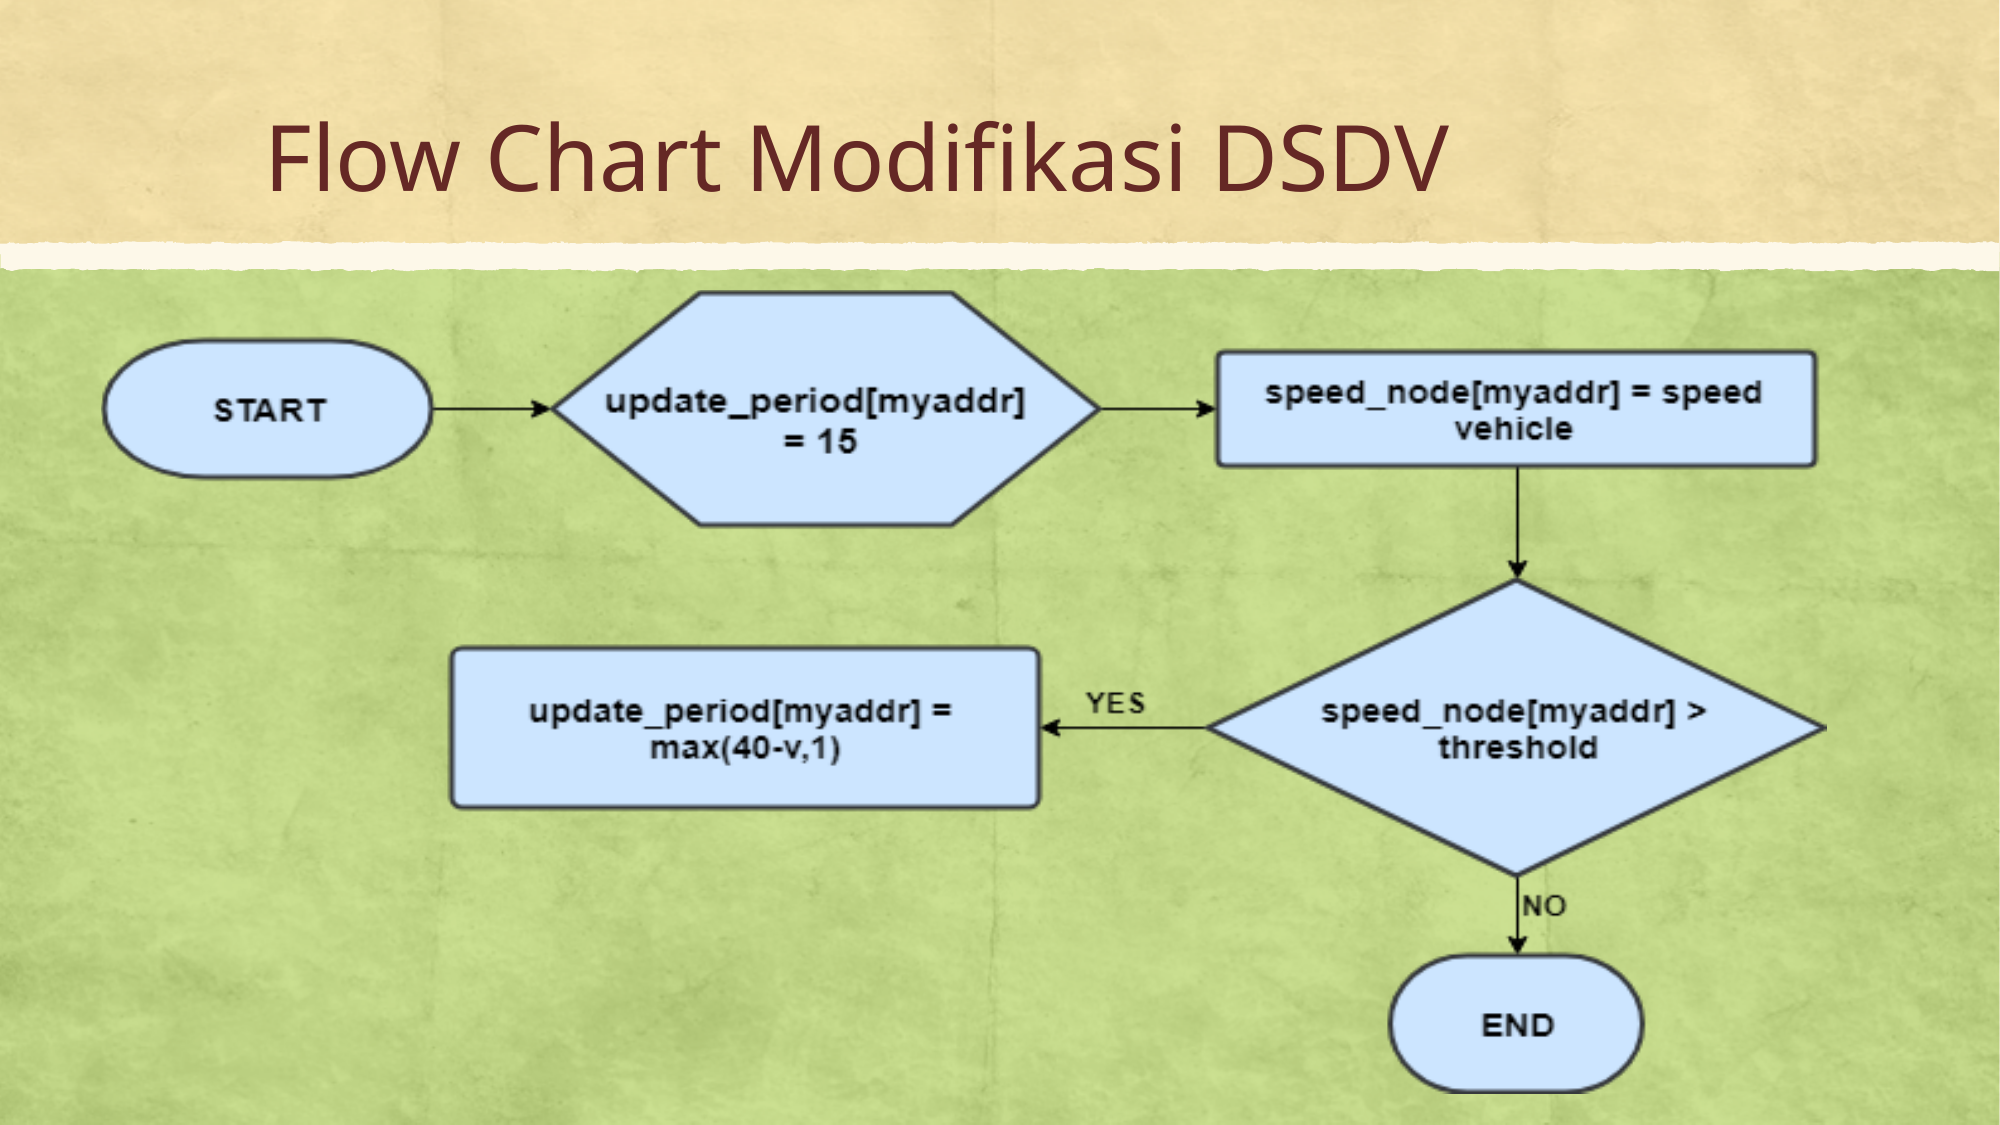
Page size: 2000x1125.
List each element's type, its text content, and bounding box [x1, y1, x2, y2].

picture [0, 0, 2000, 249]
picture [101, 290, 1827, 1094]
title Flow Chart Modifikasi DSDV [249, 31, 1750, 219]
